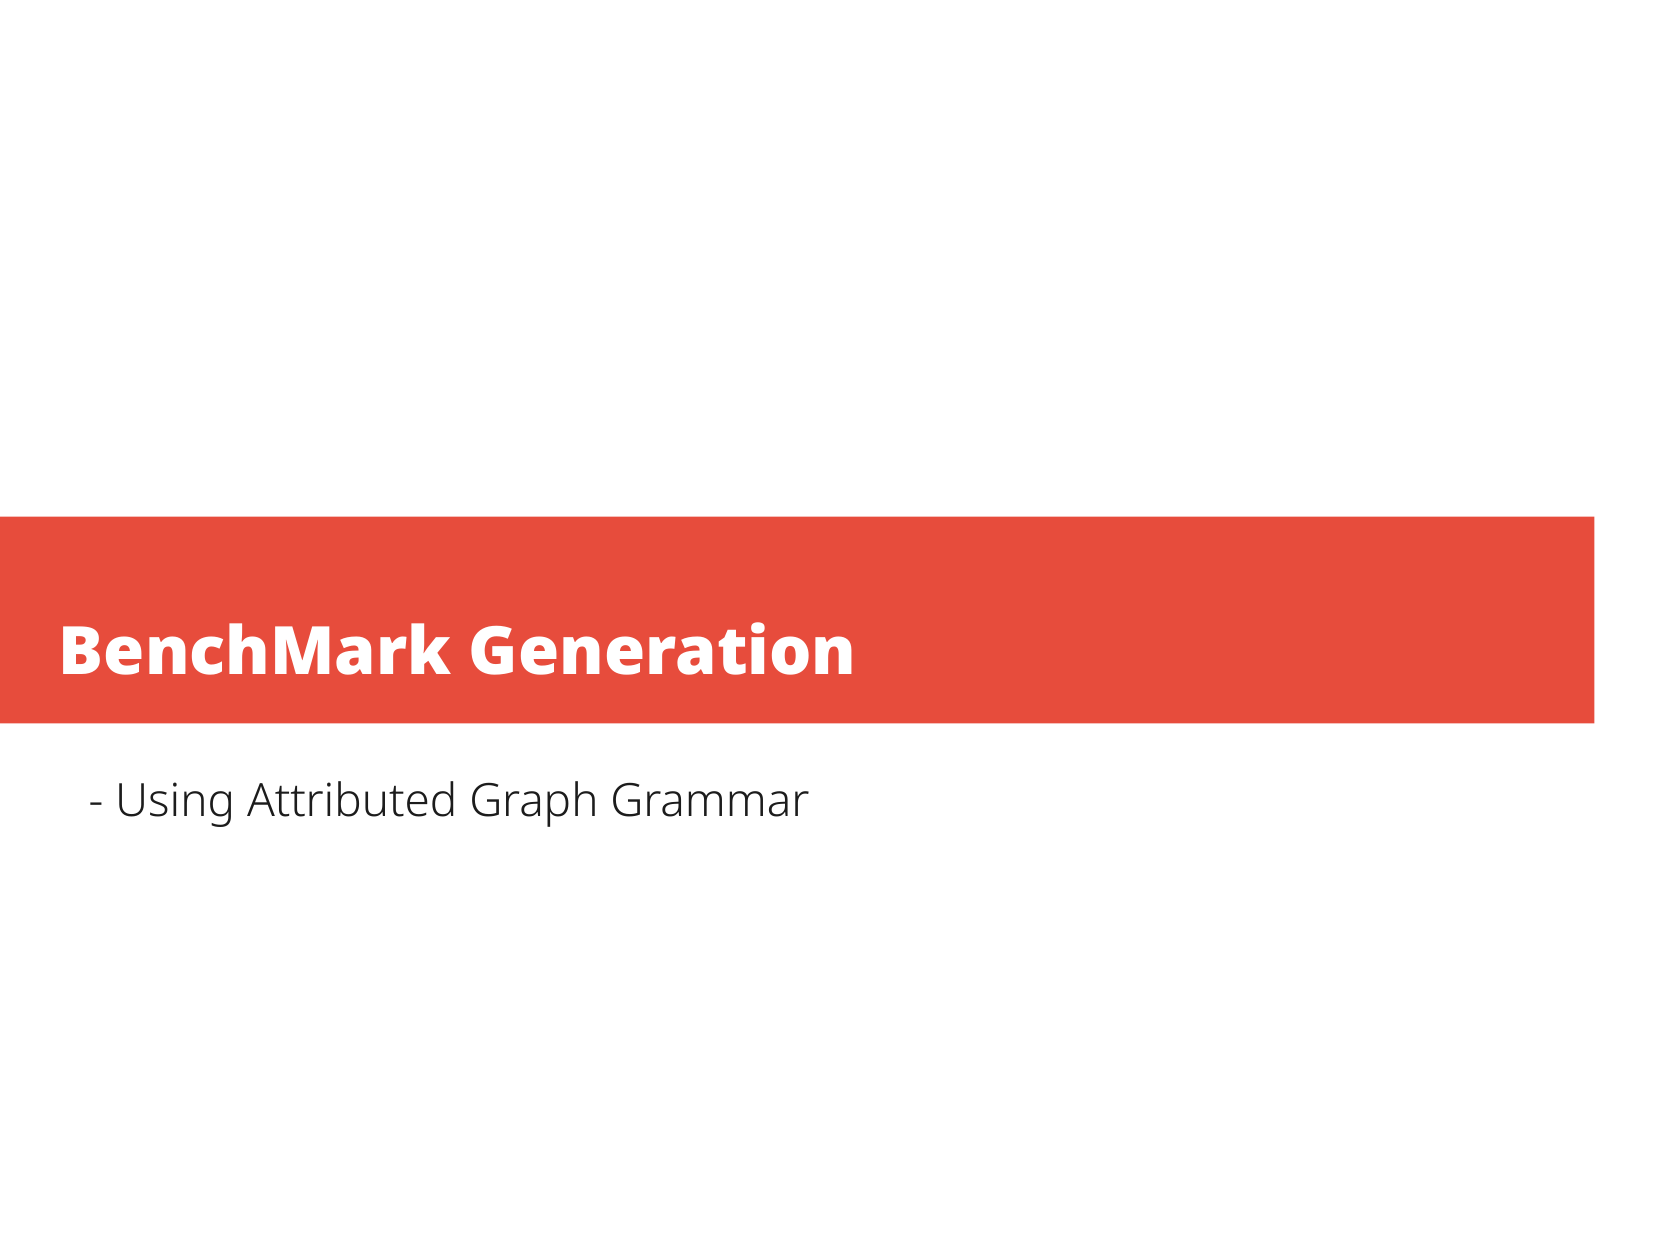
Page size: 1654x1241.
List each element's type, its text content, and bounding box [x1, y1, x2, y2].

subtitle - Using Attributed Graph Grammar [88, 767, 1595, 1182]
title BenchMark Generation [59, 546, 1595, 694]
